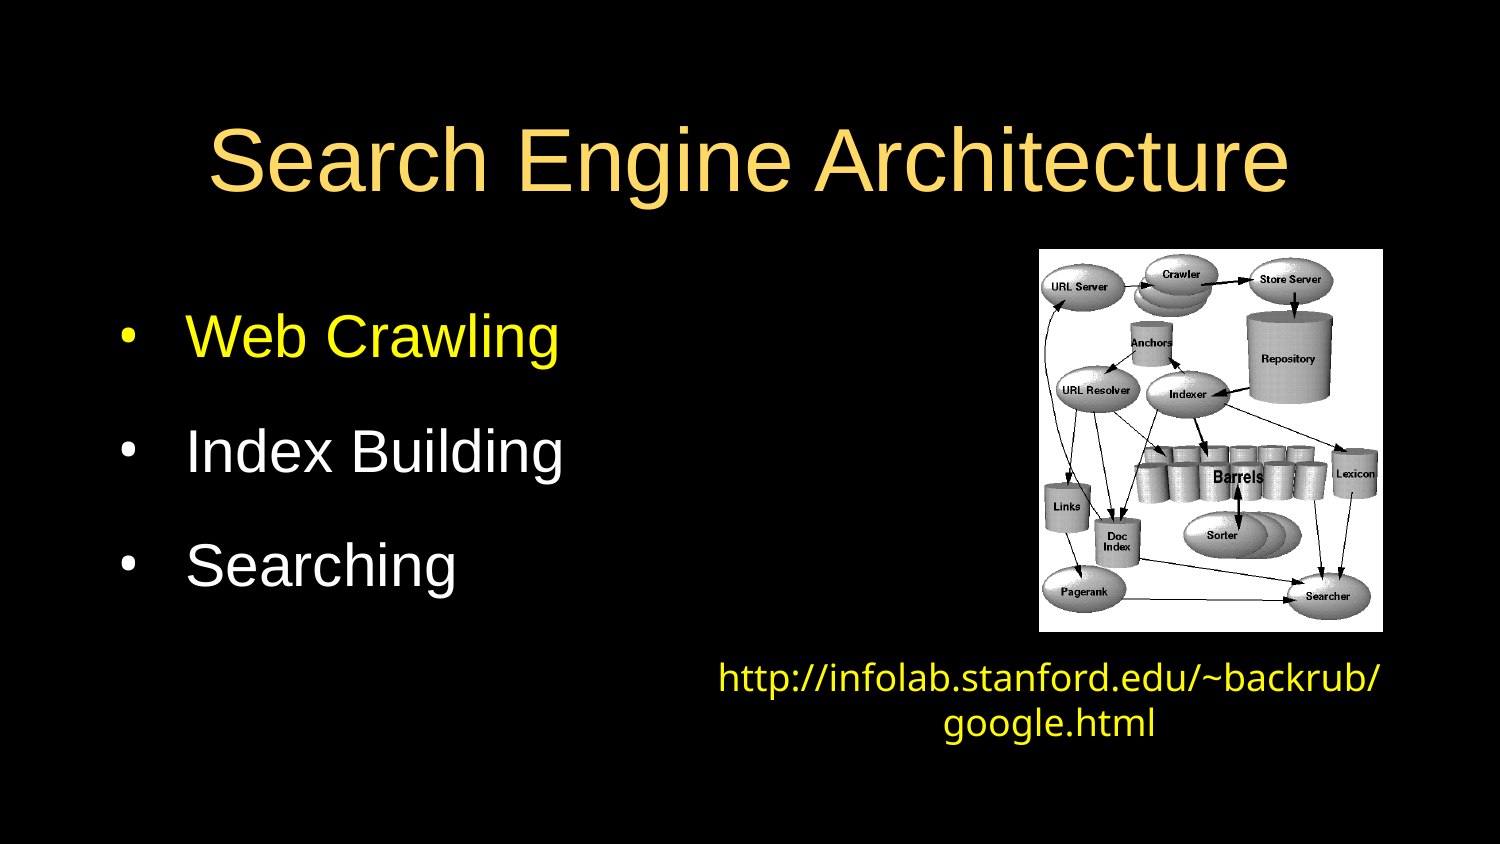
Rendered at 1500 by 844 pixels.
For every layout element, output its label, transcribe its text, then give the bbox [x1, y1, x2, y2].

text_box Search Engine Architecture [106, 76, 1393, 235]
text_box Web Crawling Index Building Searching [106, 240, 1393, 656]
picture [1039, 249, 1383, 632]
text_box http://infolab.stanford.edu/~backrub/google.html [637, 670, 1462, 728]
